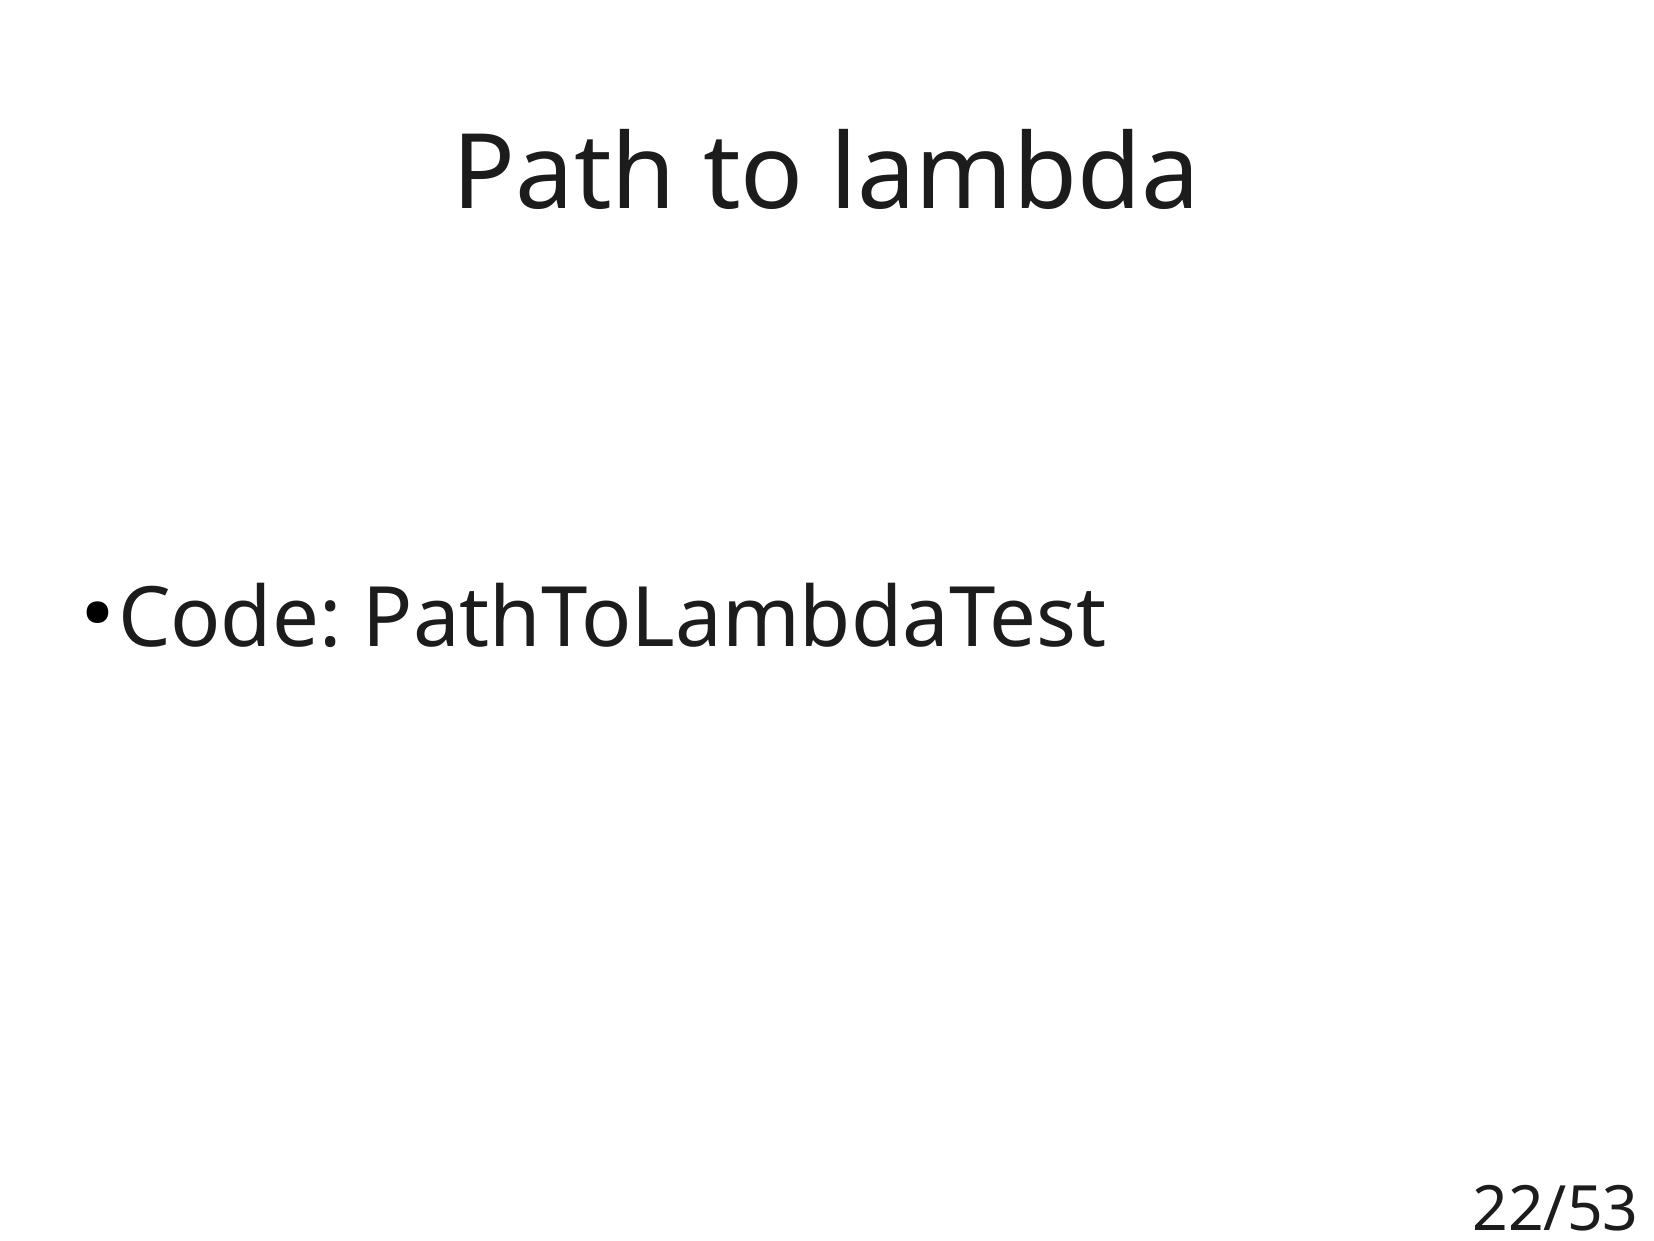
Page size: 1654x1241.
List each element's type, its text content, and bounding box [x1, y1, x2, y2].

text_box <numer>/53 [1071, 1155, 1654, 1241]
title Path to lambda [82, 64, 1571, 272]
subtitle Code: PathToLambdaTest [82, 290, 1571, 1109]
